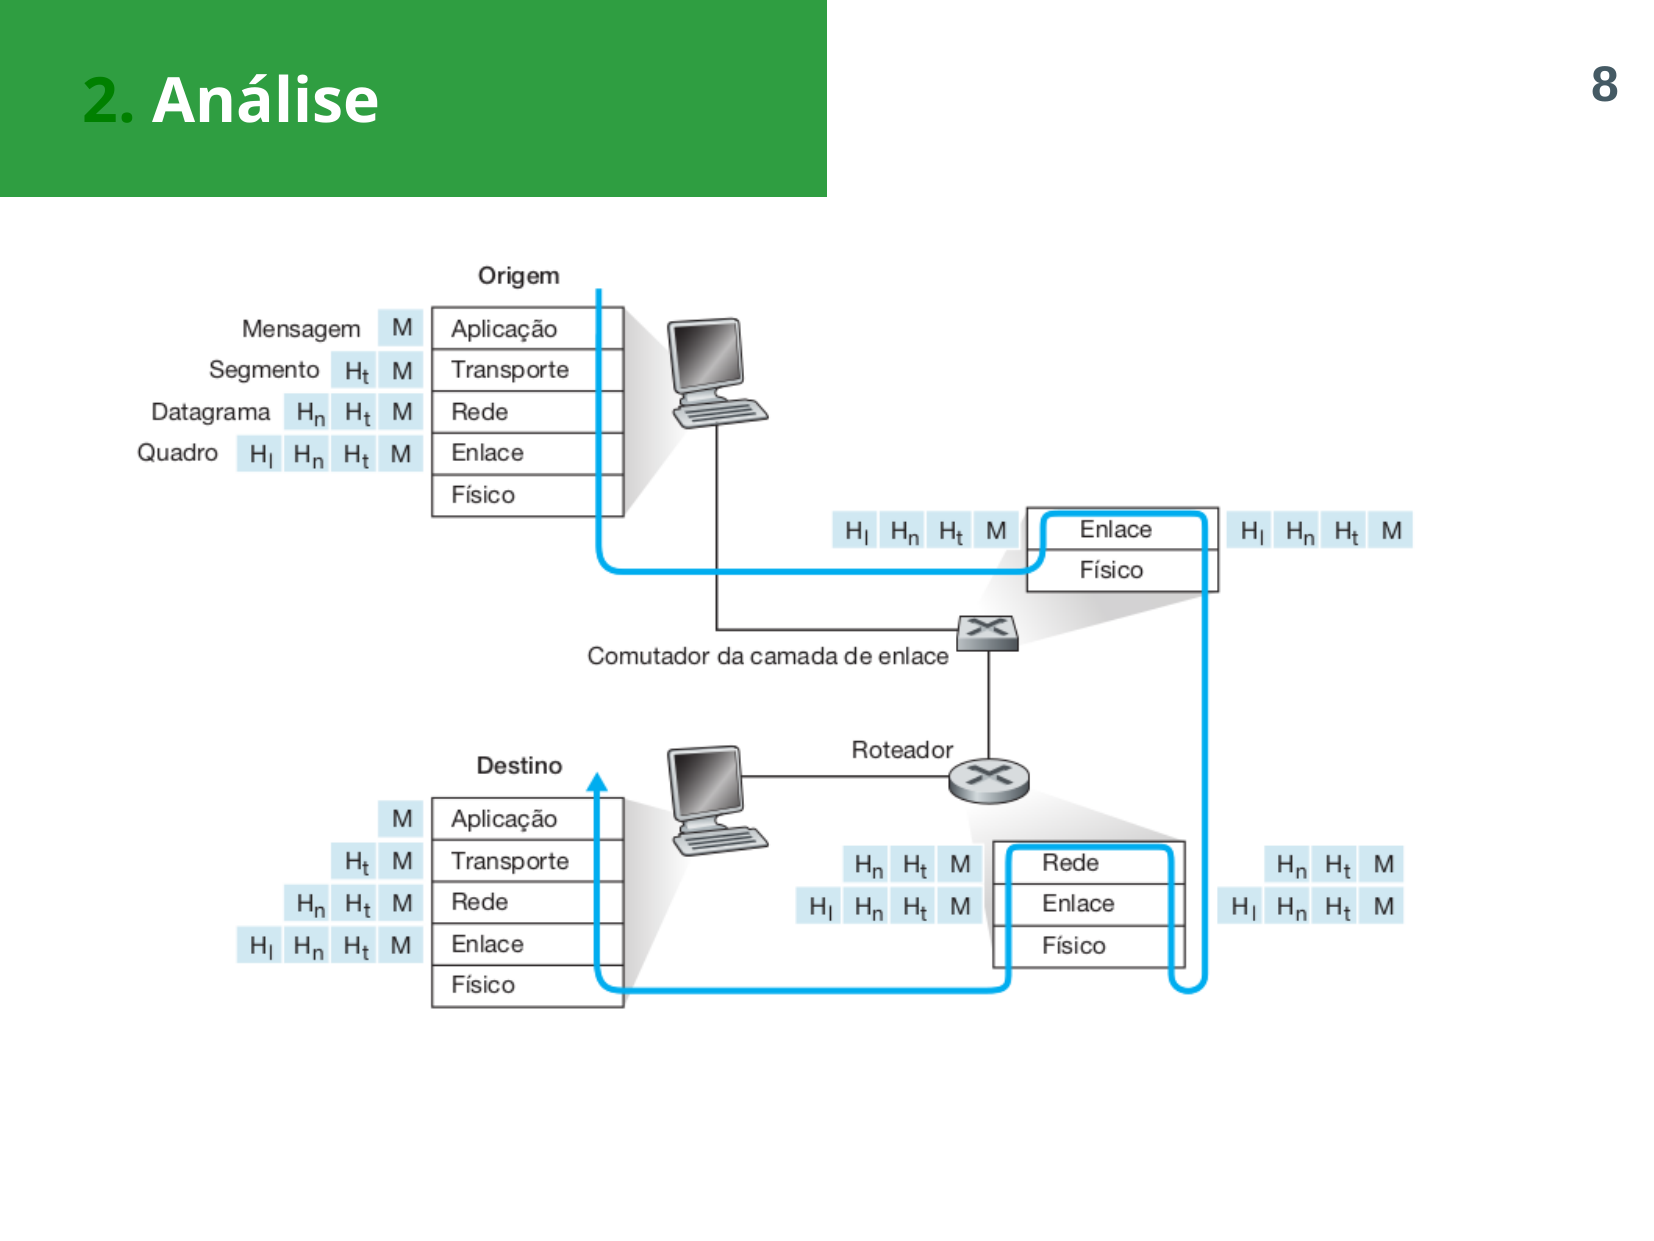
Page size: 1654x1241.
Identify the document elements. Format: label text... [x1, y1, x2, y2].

title 2. Análise [82, 0, 1152, 202]
picture [125, 259, 1438, 1015]
